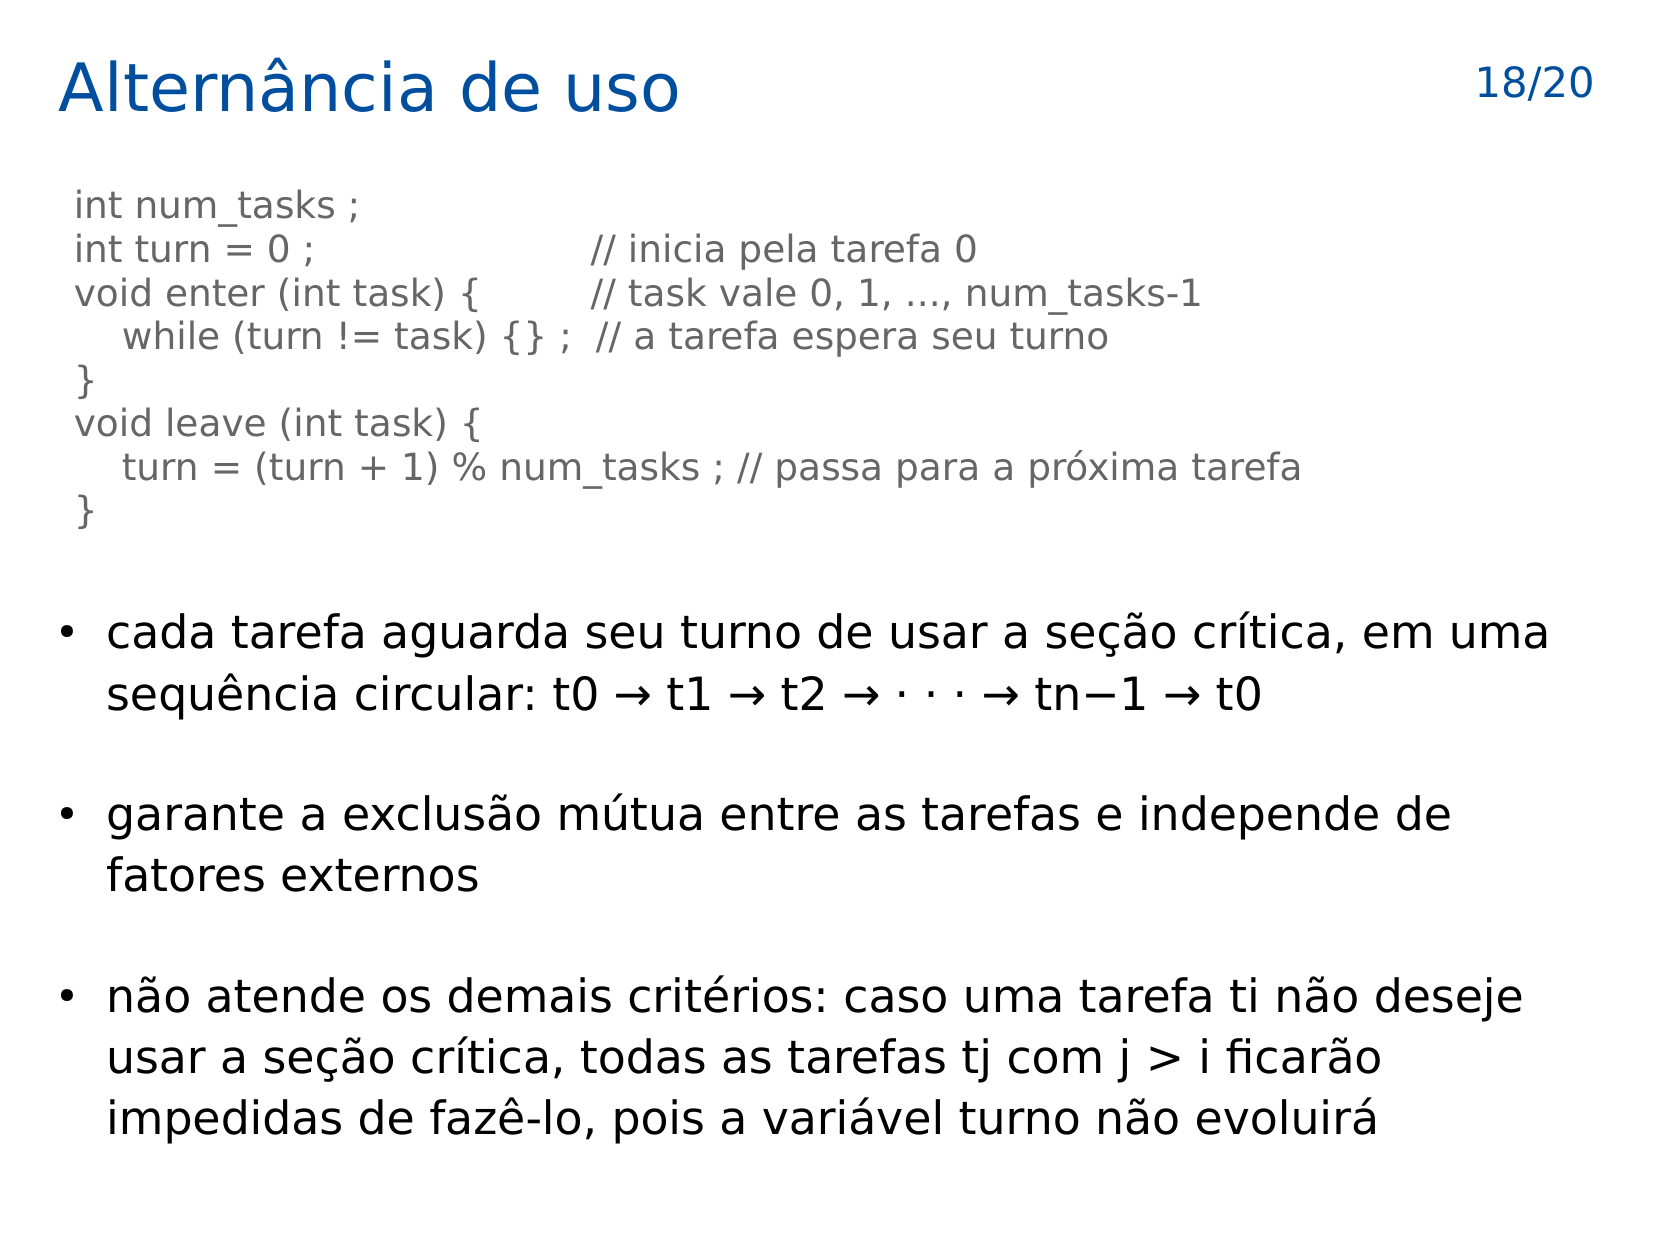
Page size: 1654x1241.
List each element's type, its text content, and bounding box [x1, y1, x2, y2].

text_box int num_tasks ; int turn = 0 ; // inicia pela tarefa 0 void enter (int task) { // task vale 0, 1, ..., num_tasks-1 while (turn != task) {} ; // a tarefa espera seu turno } void leave (int task) { turn = (turn + 1) % num_tasks ; // passa para a próxima tarefa } [59, 176, 1595, 540]
title Alternância de uso [59, 29, 1625, 148]
list cada tarefa aguarda seu turno de usar a seção crítica, em uma sequência circular: t0 → t1 → t2 → · · · → tn−1 → t0 garante a exclusão mútua entre as tarefas e independe de fatores externos não atende os demais critérios: caso uma tarefa ti não deseje usar a seção crítica, todas as tarefas tj com j > i ficarão impedidas de fazê-lo, pois a variável turno não evoluirá [59, 598, 1595, 1211]
